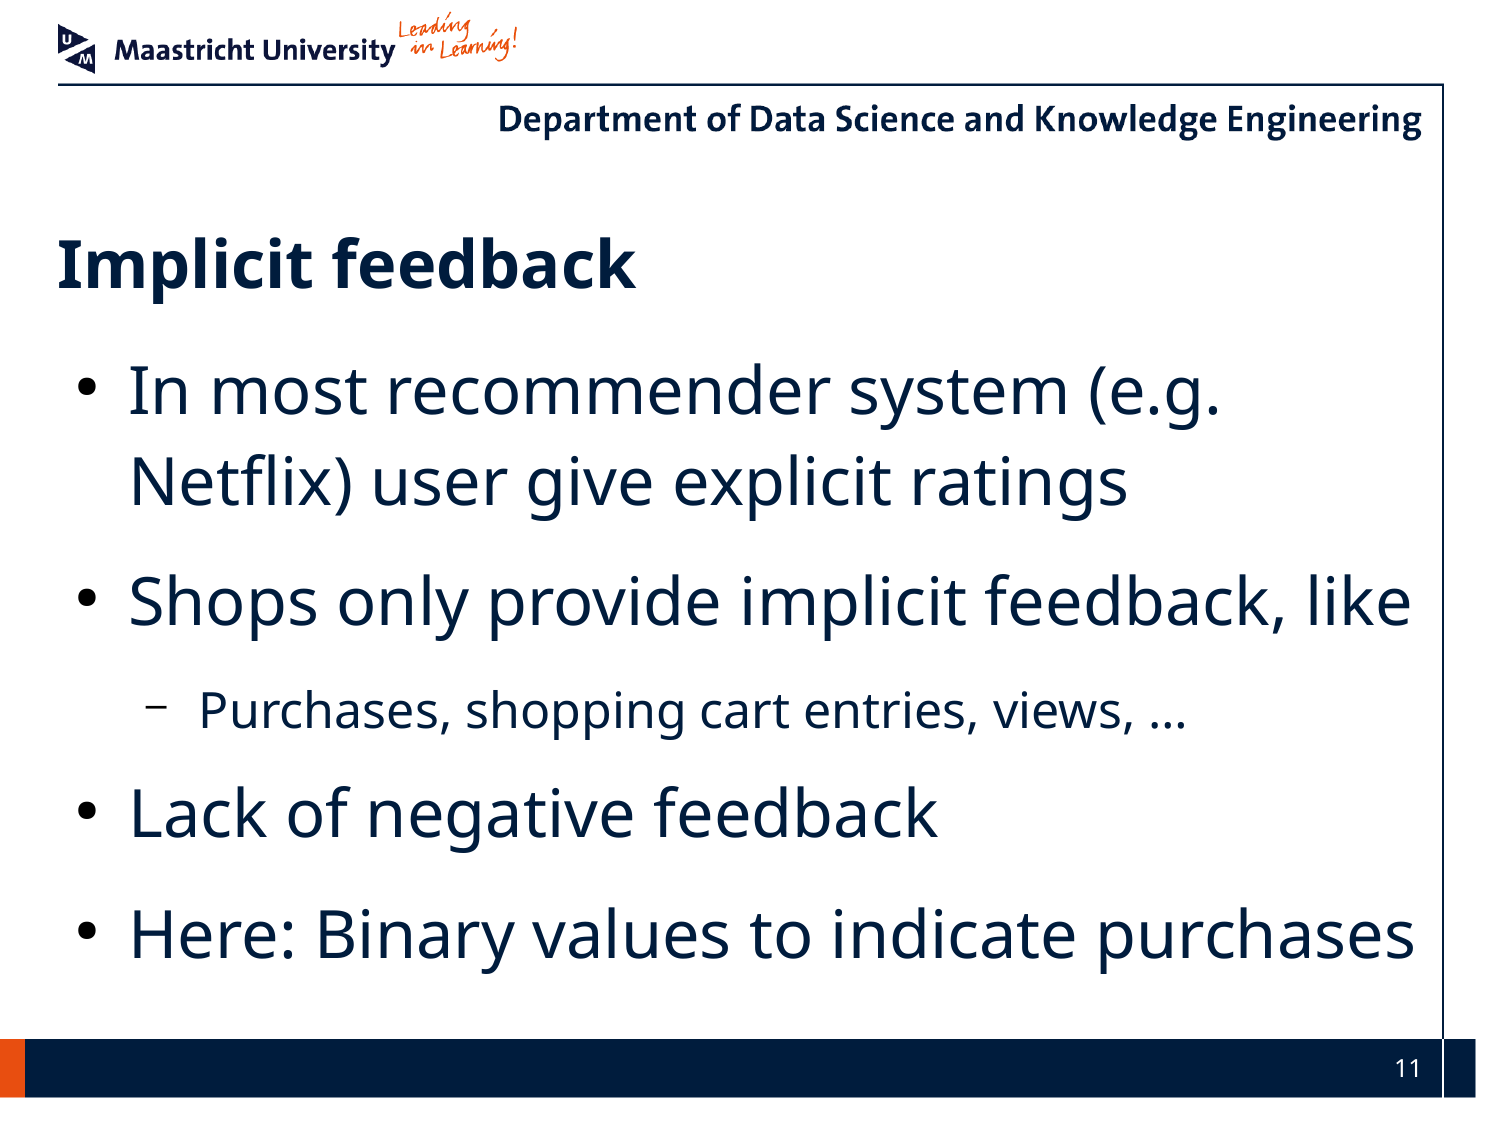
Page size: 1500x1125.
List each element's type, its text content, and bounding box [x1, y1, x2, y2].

picture [0, 0, 1500, 1125]
title Implicit feedback [57, 200, 1425, 325]
list In most recommender system (e.g. Netflix) user give explicit ratings Shops only provide implicit feedback, like Purchases, shopping cart entries, views, … Lack of negative feedback Here: Binary values to indicate purchases [57, 343, 1425, 1019]
